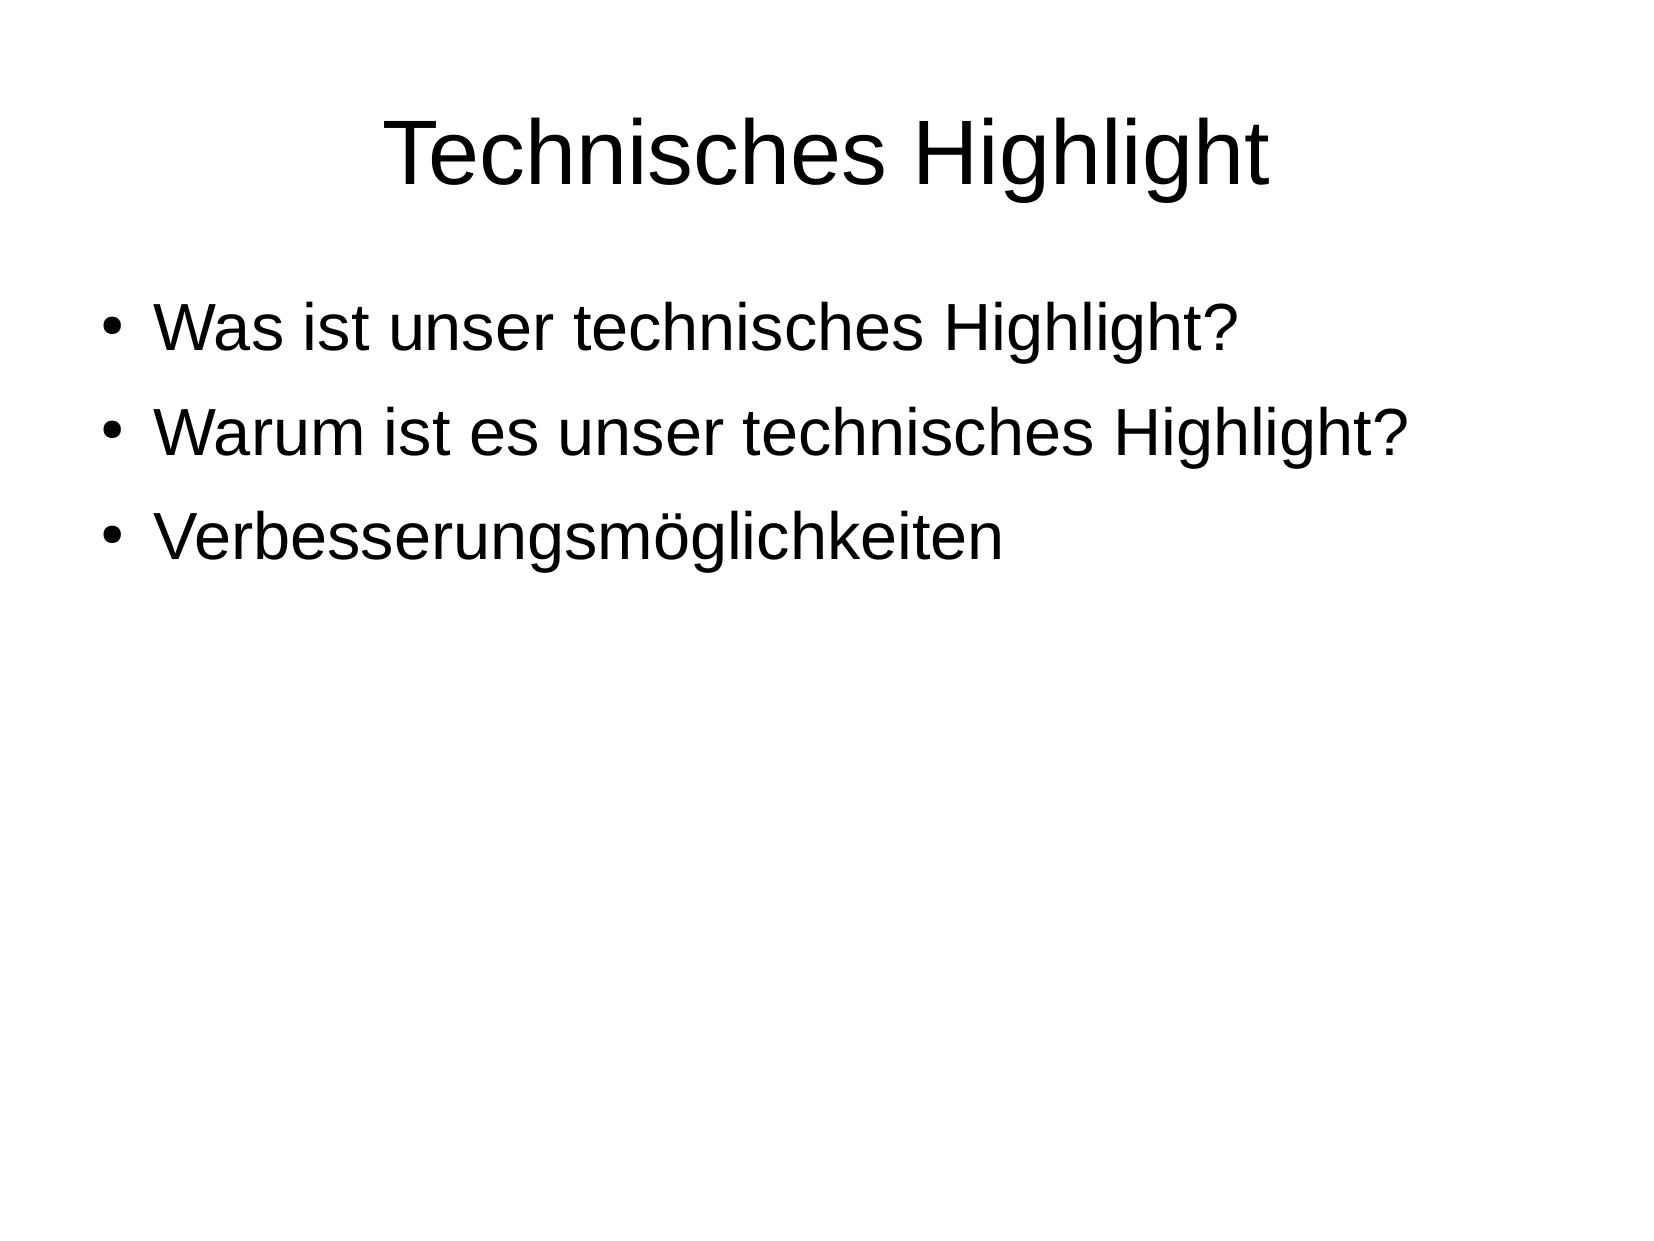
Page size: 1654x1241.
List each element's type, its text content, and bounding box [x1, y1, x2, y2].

list Was ist unser technisches Highlight? Warum ist es unser technisches Highlight? Verbesserungsmöglichkeiten [82, 290, 1571, 1010]
title Technisches Highlight [82, 49, 1571, 257]
